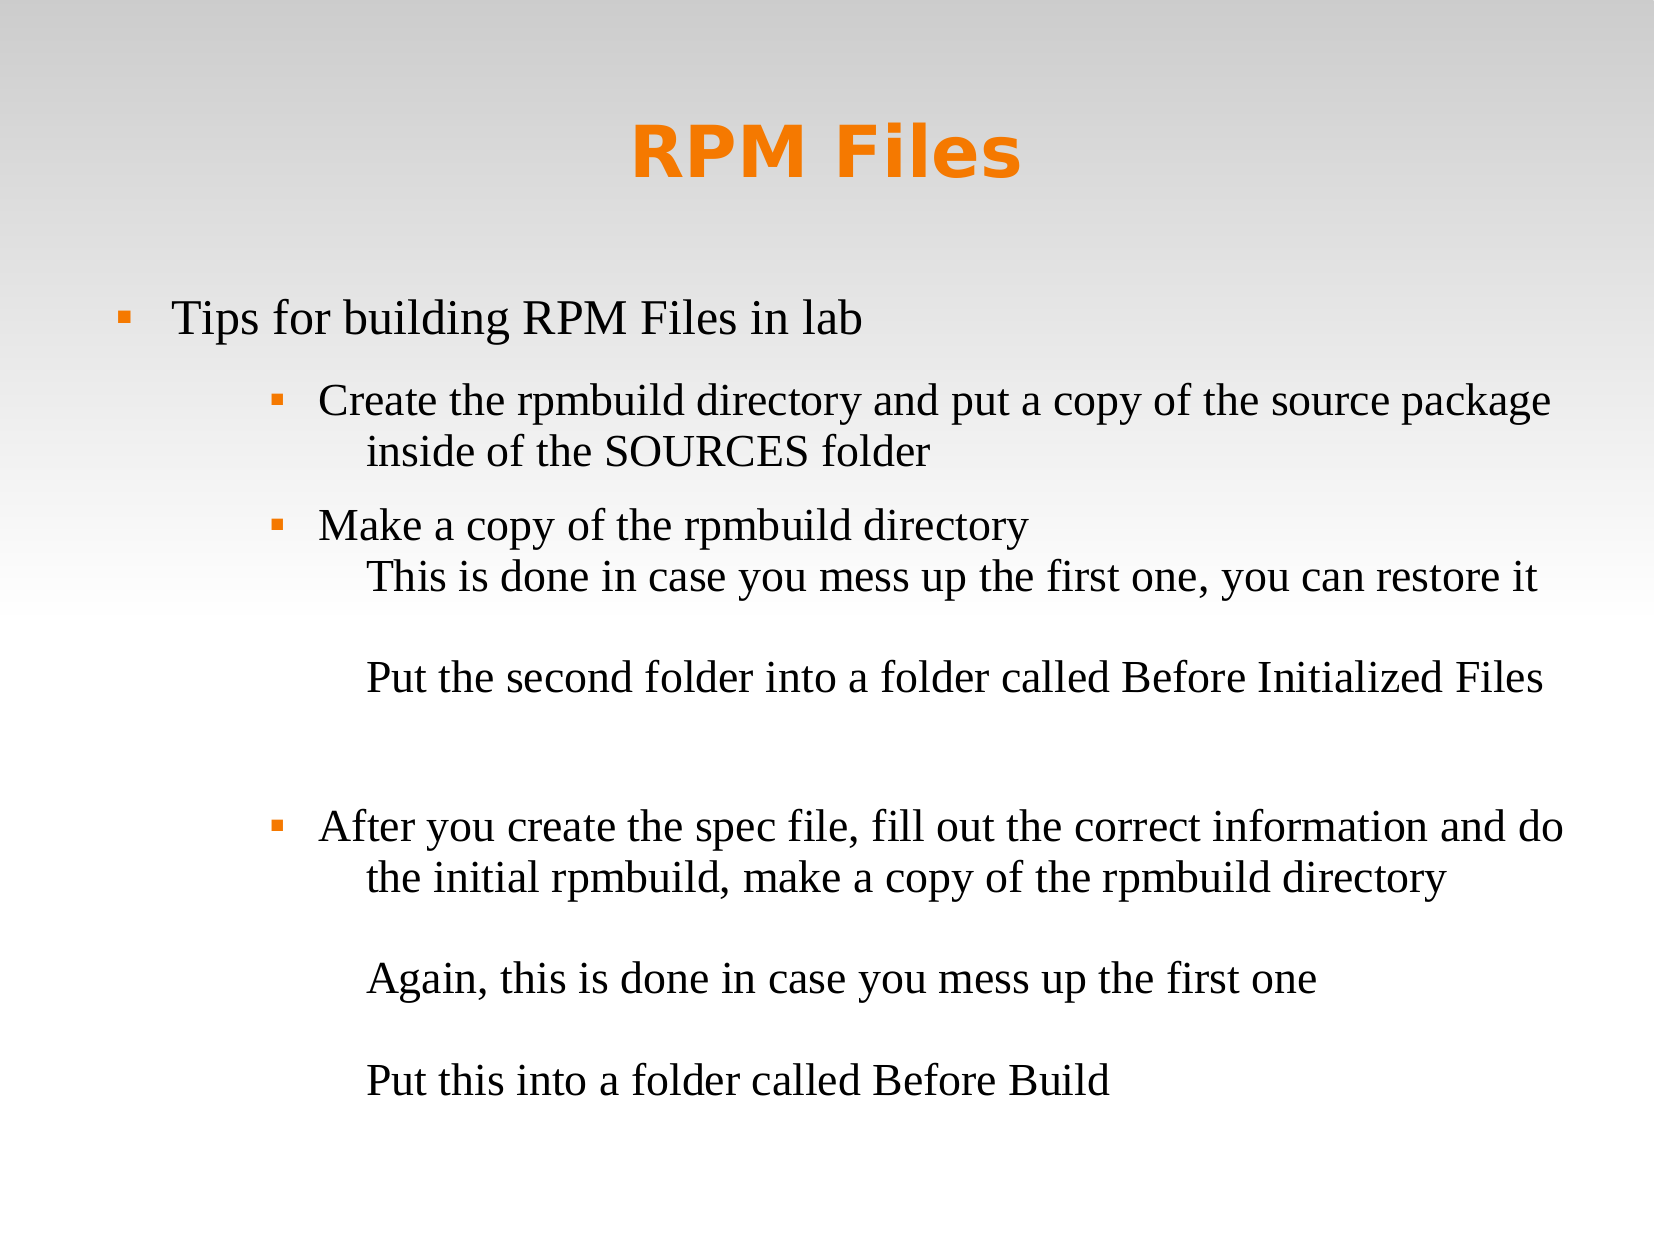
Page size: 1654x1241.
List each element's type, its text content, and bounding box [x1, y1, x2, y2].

title RPM Files [82, 49, 1571, 257]
list Tips for building RPM Files in lab Create the rpmbuild directory and put a copy of the source package inside of the SOURCES folder Make a copy of the rpmbuild directory This is done in case you mess up the first one, you can restore it Put the second folder into a folder called Before Initialized Files After you create the spec file, fill out the correct information and do the initial rpmbuild, make a copy of the rpmbuild directory Again, this is done in case you mess up the first one Put this into a folder called Before Build [82, 290, 1571, 1241]
